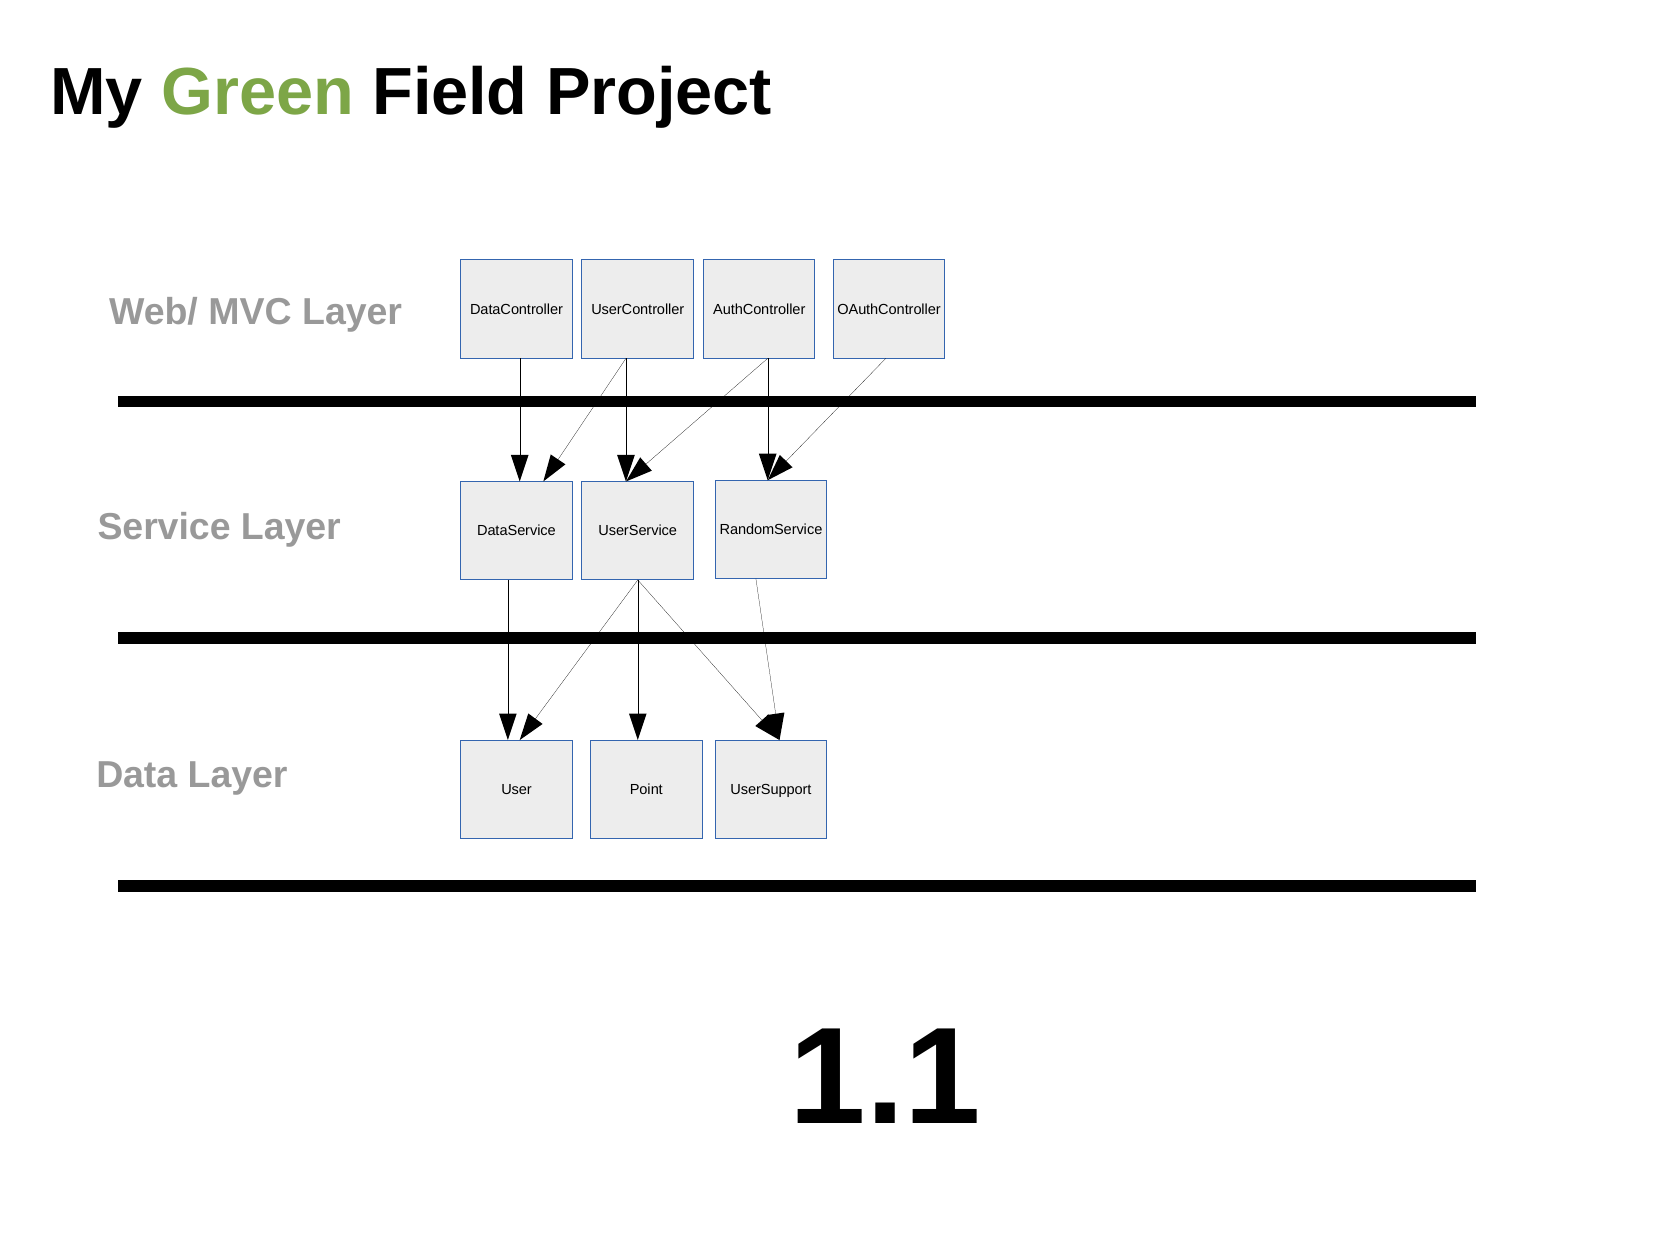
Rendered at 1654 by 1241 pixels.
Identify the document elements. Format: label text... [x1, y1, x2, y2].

text_box Service Layer [82, 498, 356, 556]
text_box AuthController [703, 259, 815, 359]
text_box User [460, 740, 573, 839]
text_box RandomService [715, 480, 827, 579]
text_box My Green Field Project [35, 47, 789, 137]
text_box 1.1 [774, 992, 996, 1161]
text_box OAuthController [833, 259, 945, 359]
text_box UserService [581, 481, 694, 580]
text_box DataService [460, 481, 573, 580]
text_box Point [590, 740, 703, 839]
text_box UserSupport [715, 740, 827, 839]
text_box Web/ MVC Layer [94, 283, 417, 341]
text_box Data Layer [81, 746, 303, 804]
text_box DataController [460, 259, 573, 359]
text_box UserController [581, 259, 694, 359]
